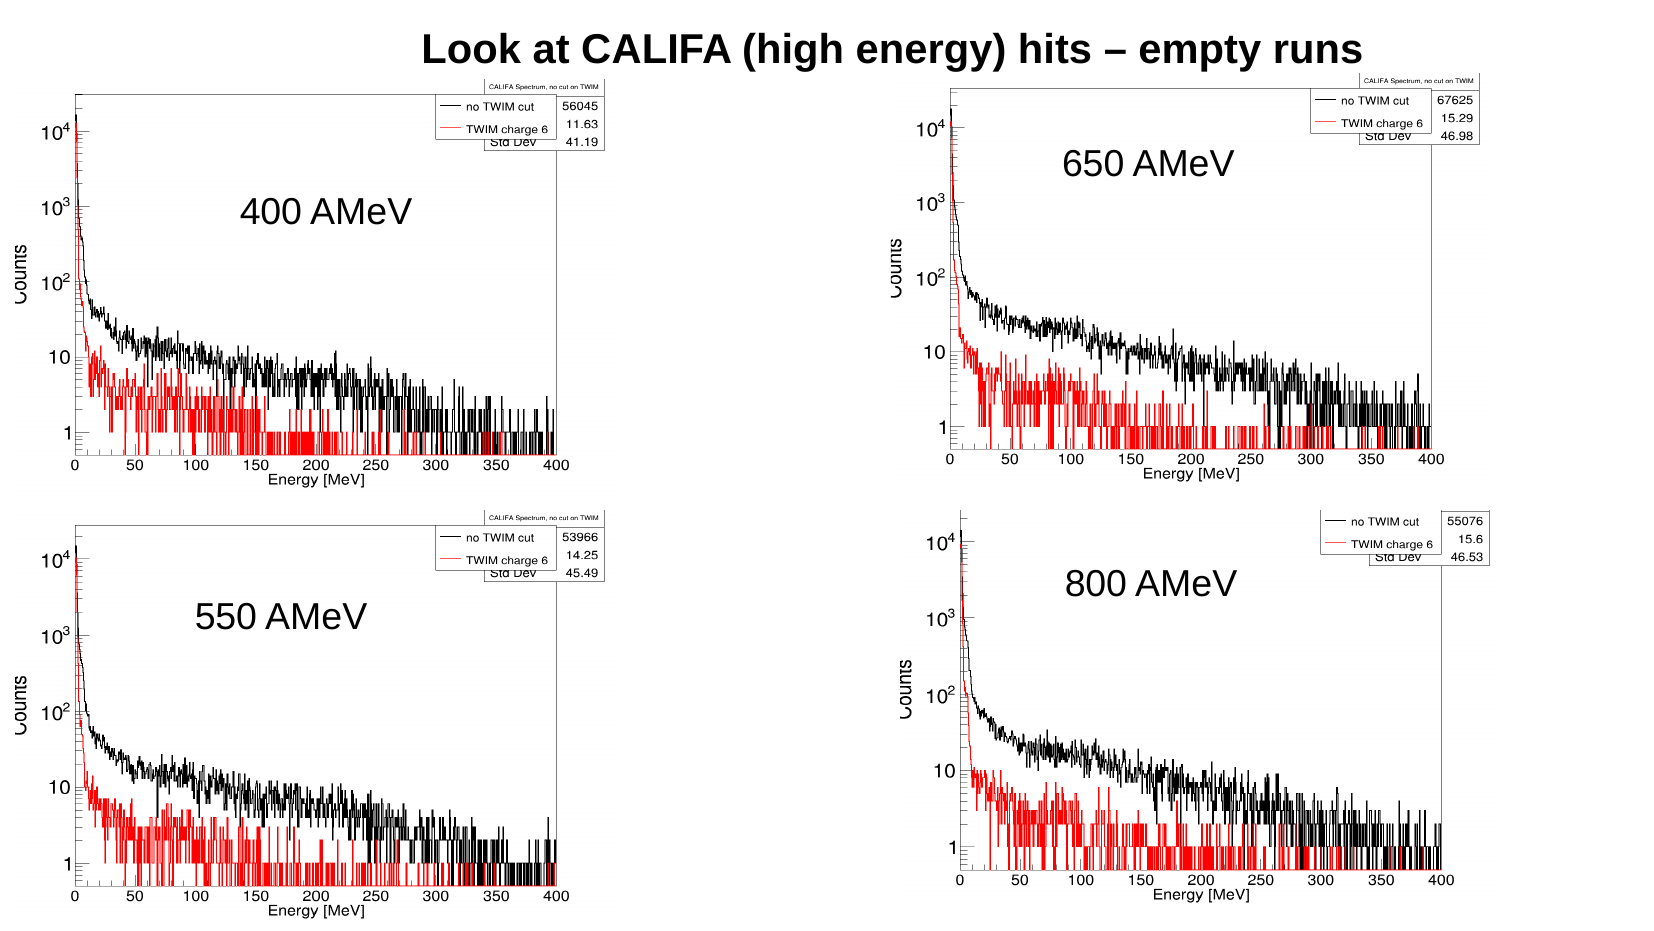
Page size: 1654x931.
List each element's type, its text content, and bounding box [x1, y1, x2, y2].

text_box 650 AMeV [1047, 135, 1393, 193]
picture [900, 510, 1501, 916]
picture [15, 510, 616, 931]
text_box 550 AMeV [180, 588, 526, 646]
text_box 400 AMeV [225, 183, 571, 241]
picture [15, 79, 616, 500]
text_box 800 AMeV [1050, 555, 1396, 612]
text_box Look at CALIFA (high energy) hits – empty runs [240, 18, 1546, 80]
picture [890, 80, 1491, 494]
